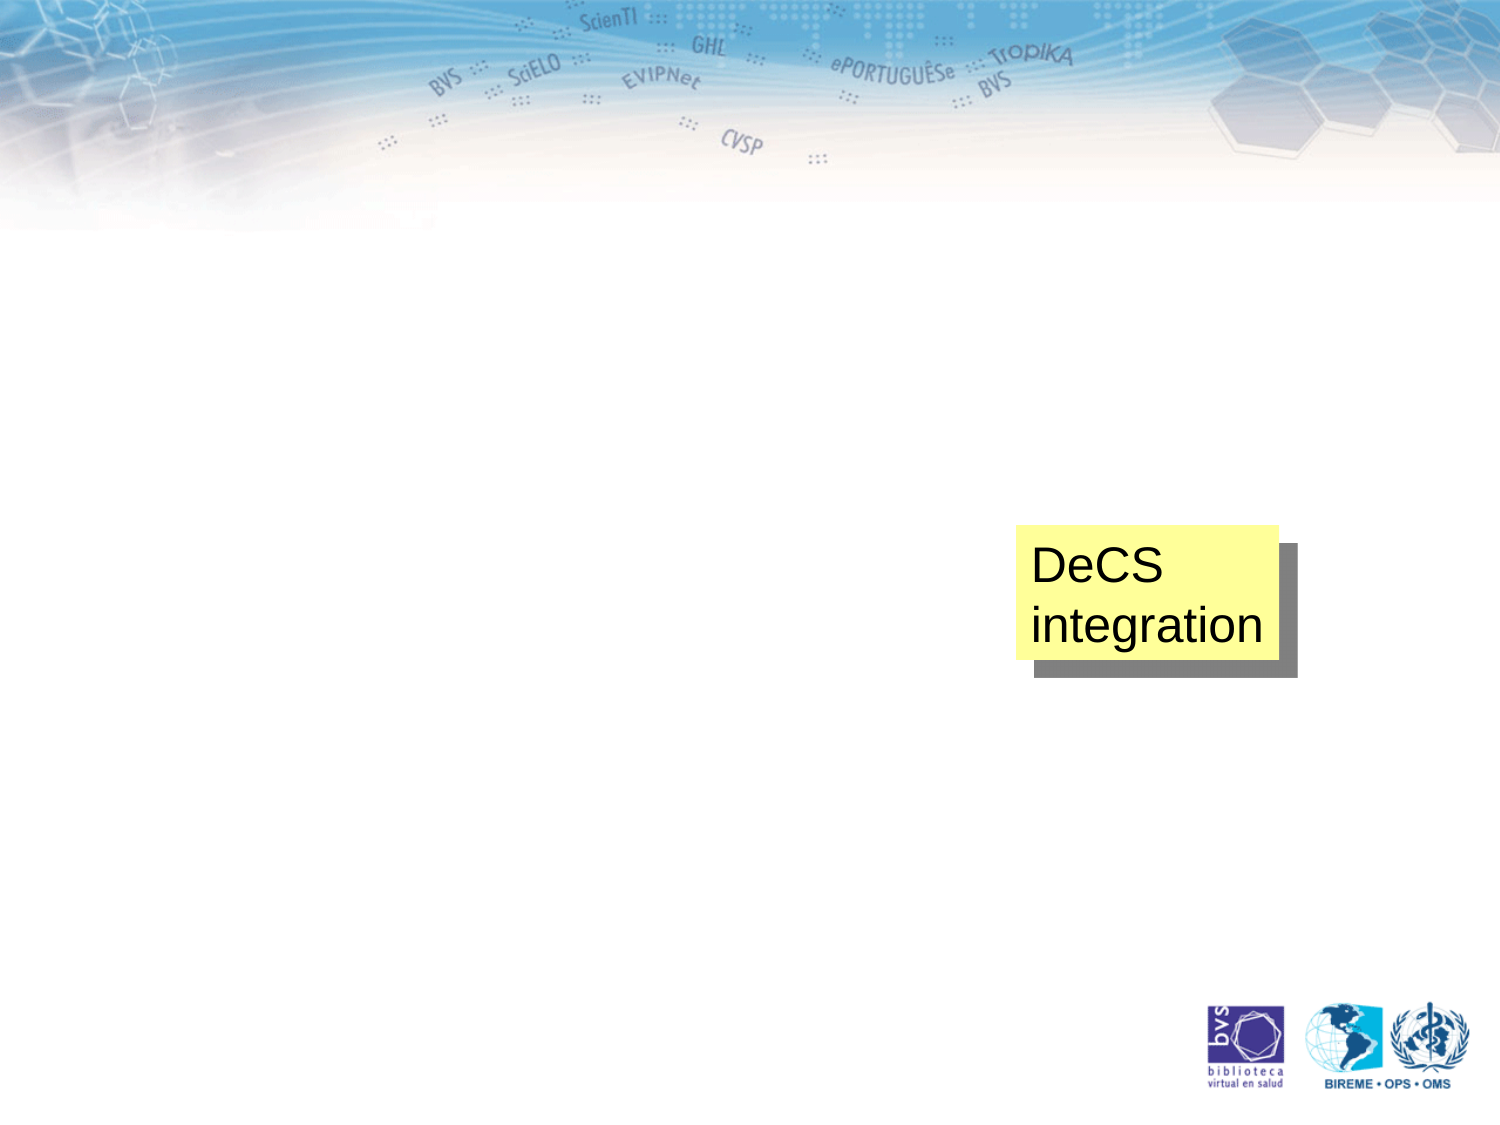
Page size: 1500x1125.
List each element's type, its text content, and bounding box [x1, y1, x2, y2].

picture [0, 0, 1500, 1125]
text_box DeCS integration [1016, 525, 1280, 660]
